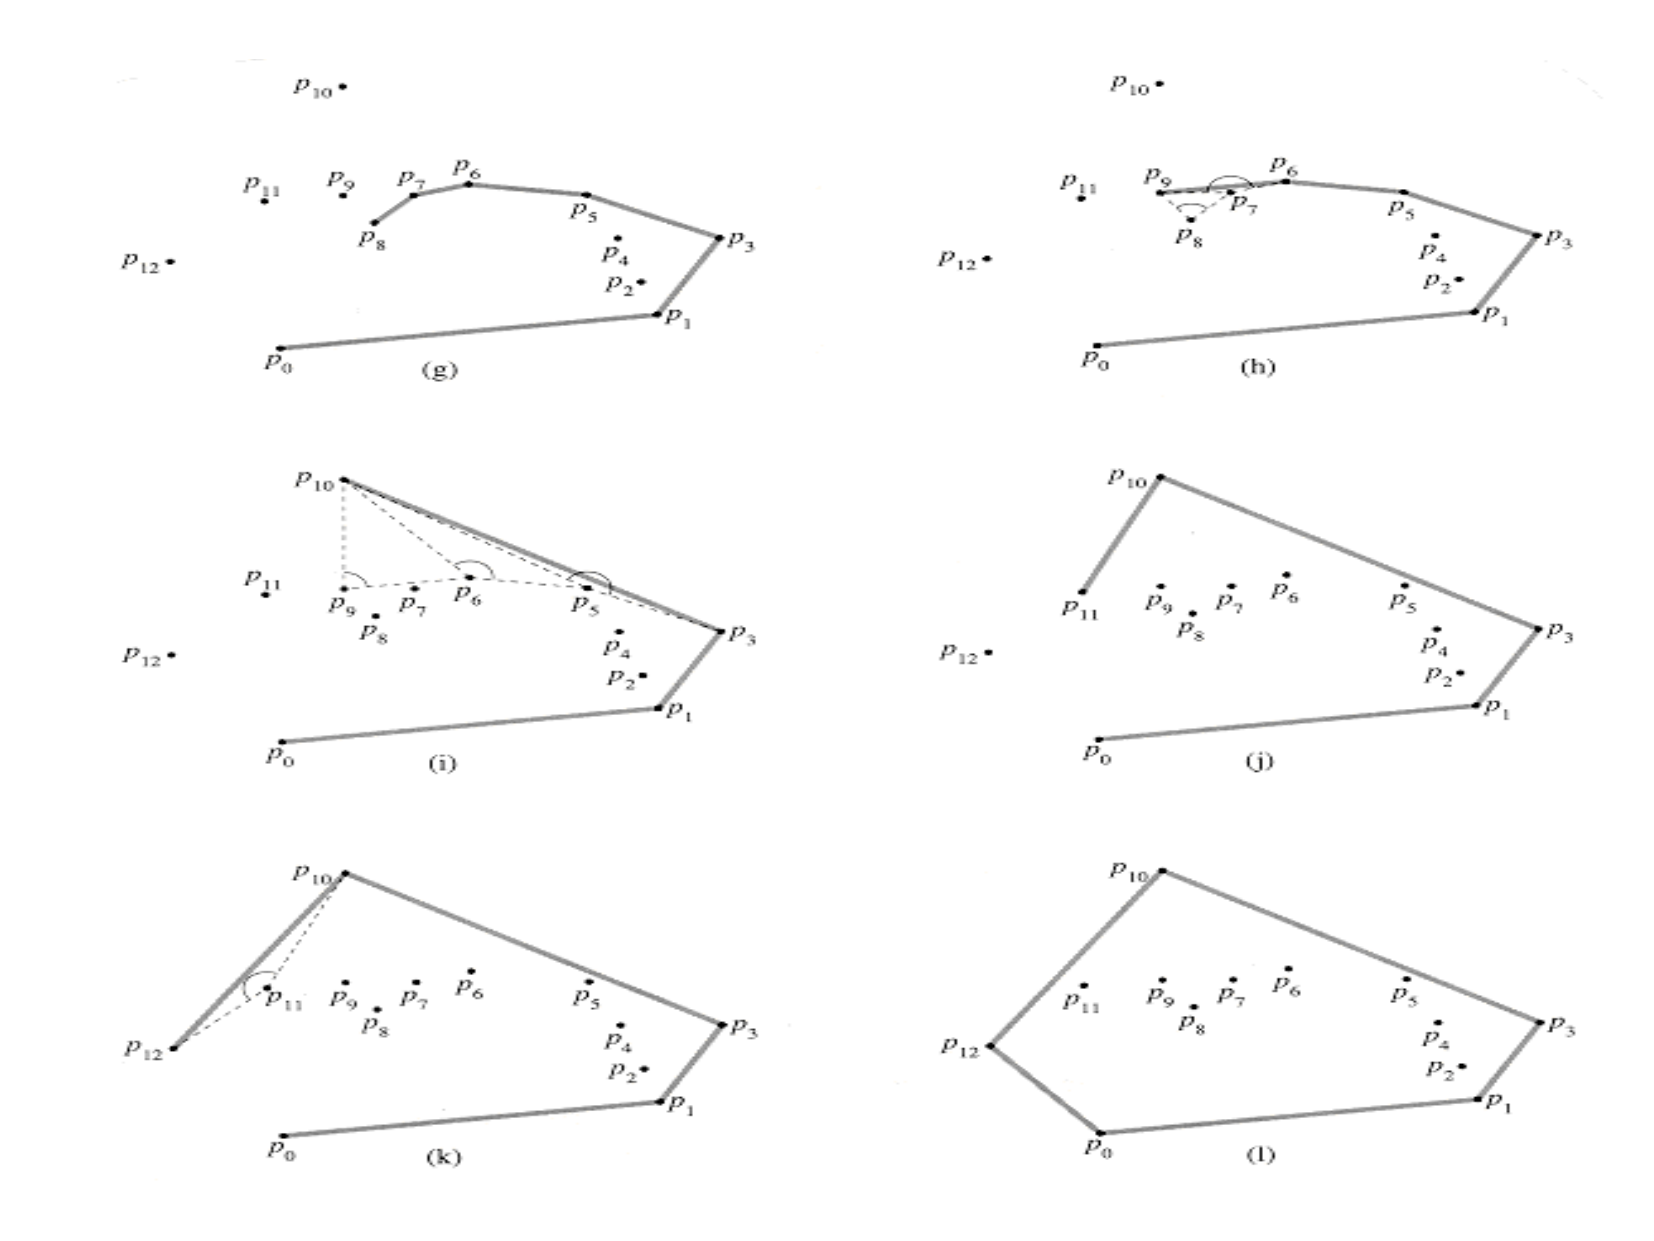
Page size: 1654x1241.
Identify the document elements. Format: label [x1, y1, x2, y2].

picture [75, 59, 1606, 1201]
